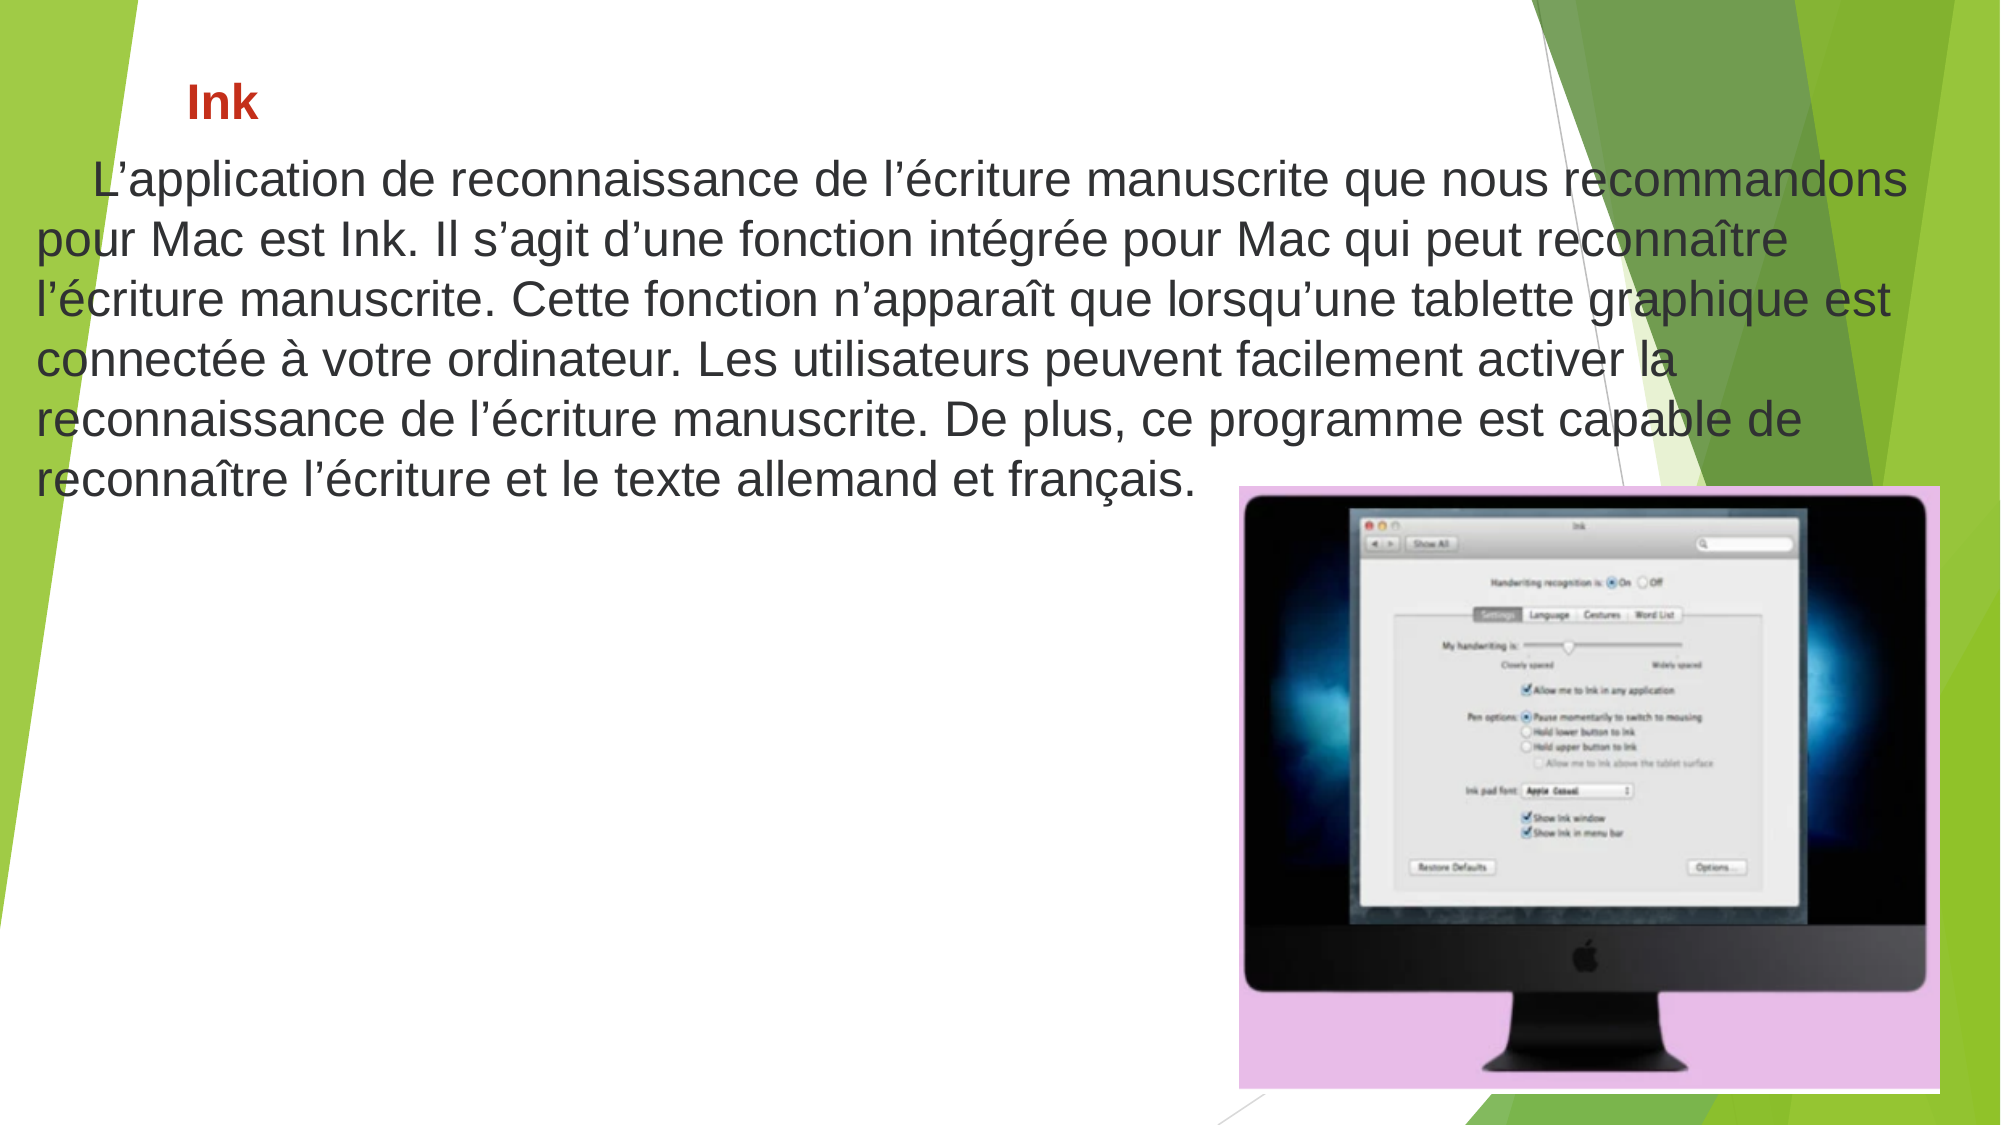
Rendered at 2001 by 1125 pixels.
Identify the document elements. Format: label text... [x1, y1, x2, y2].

subtitle Ink L’application de reconnaissance de l’écriture manuscrite que nous recommandons pour Mac est Ink. Il s’agit d’une fonction intégrée pour Mac qui peut reconnaître l’écriture manuscrite. Cette fonction n’apparaît que lorsqu’une tablette graphique est connectée à votre ordinateur. Les utilisateurs peuvent facilement activer la reconnaissance de l’écriture manuscrite. De plus, ce programme est capable de reconnaître l’écriture et le texte allemand et français. [21, 61, 1979, 1125]
picture [1239, 486, 1940, 1095]
